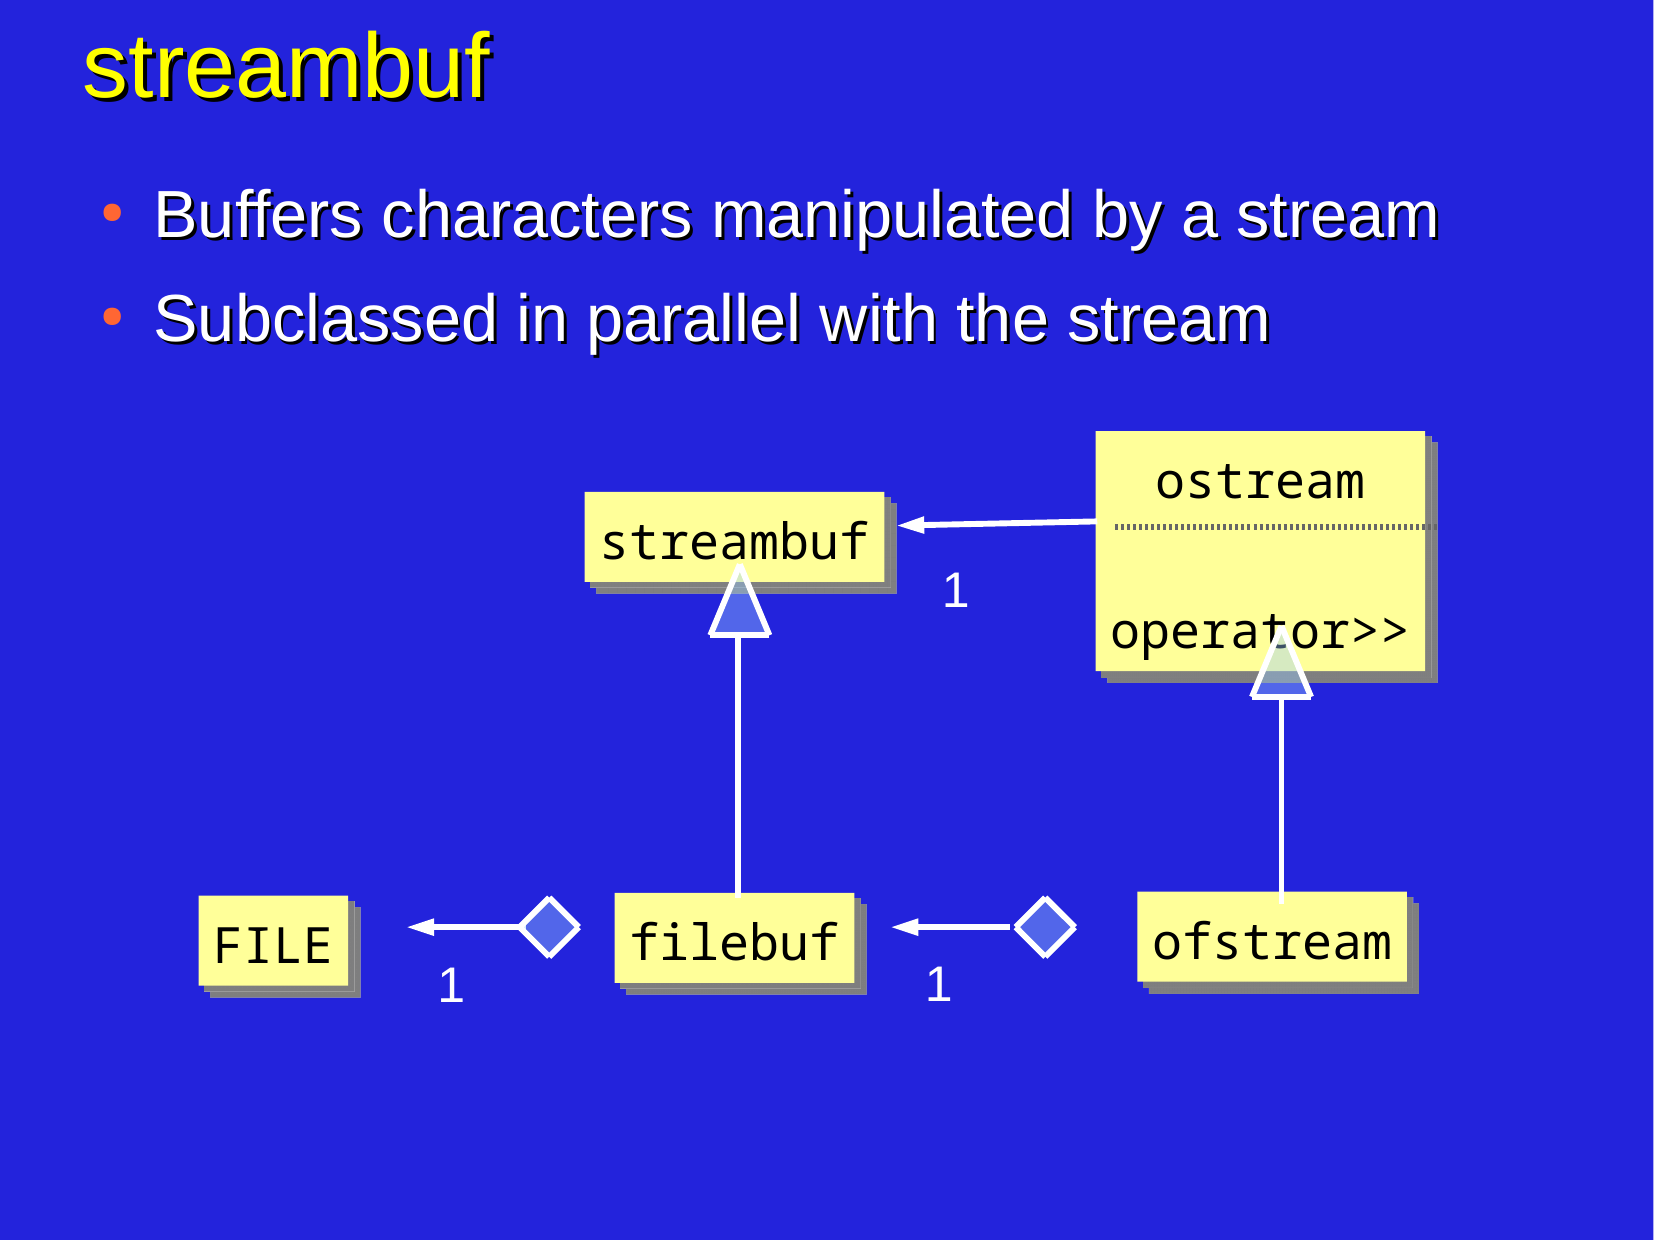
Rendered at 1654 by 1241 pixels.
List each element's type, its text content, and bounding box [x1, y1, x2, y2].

text_box filebuf [614, 892, 855, 983]
text_box [710, 564, 770, 636]
title streambuf [82, 2, 1571, 130]
text_box [1251, 625, 1312, 697]
text_box 1 [422, 949, 600, 1098]
text_box streambuf [584, 491, 885, 582]
text_box 1 [910, 948, 1088, 1097]
text_box FILE [198, 895, 349, 986]
text_box [519, 897, 579, 957]
text_box ofstream [1137, 891, 1407, 982]
text_box [1015, 897, 1075, 948]
text_box 1 [927, 554, 1105, 703]
list Buffers characters manipulated by a stream Subclassed in parallel with the stream [82, 177, 1571, 1182]
